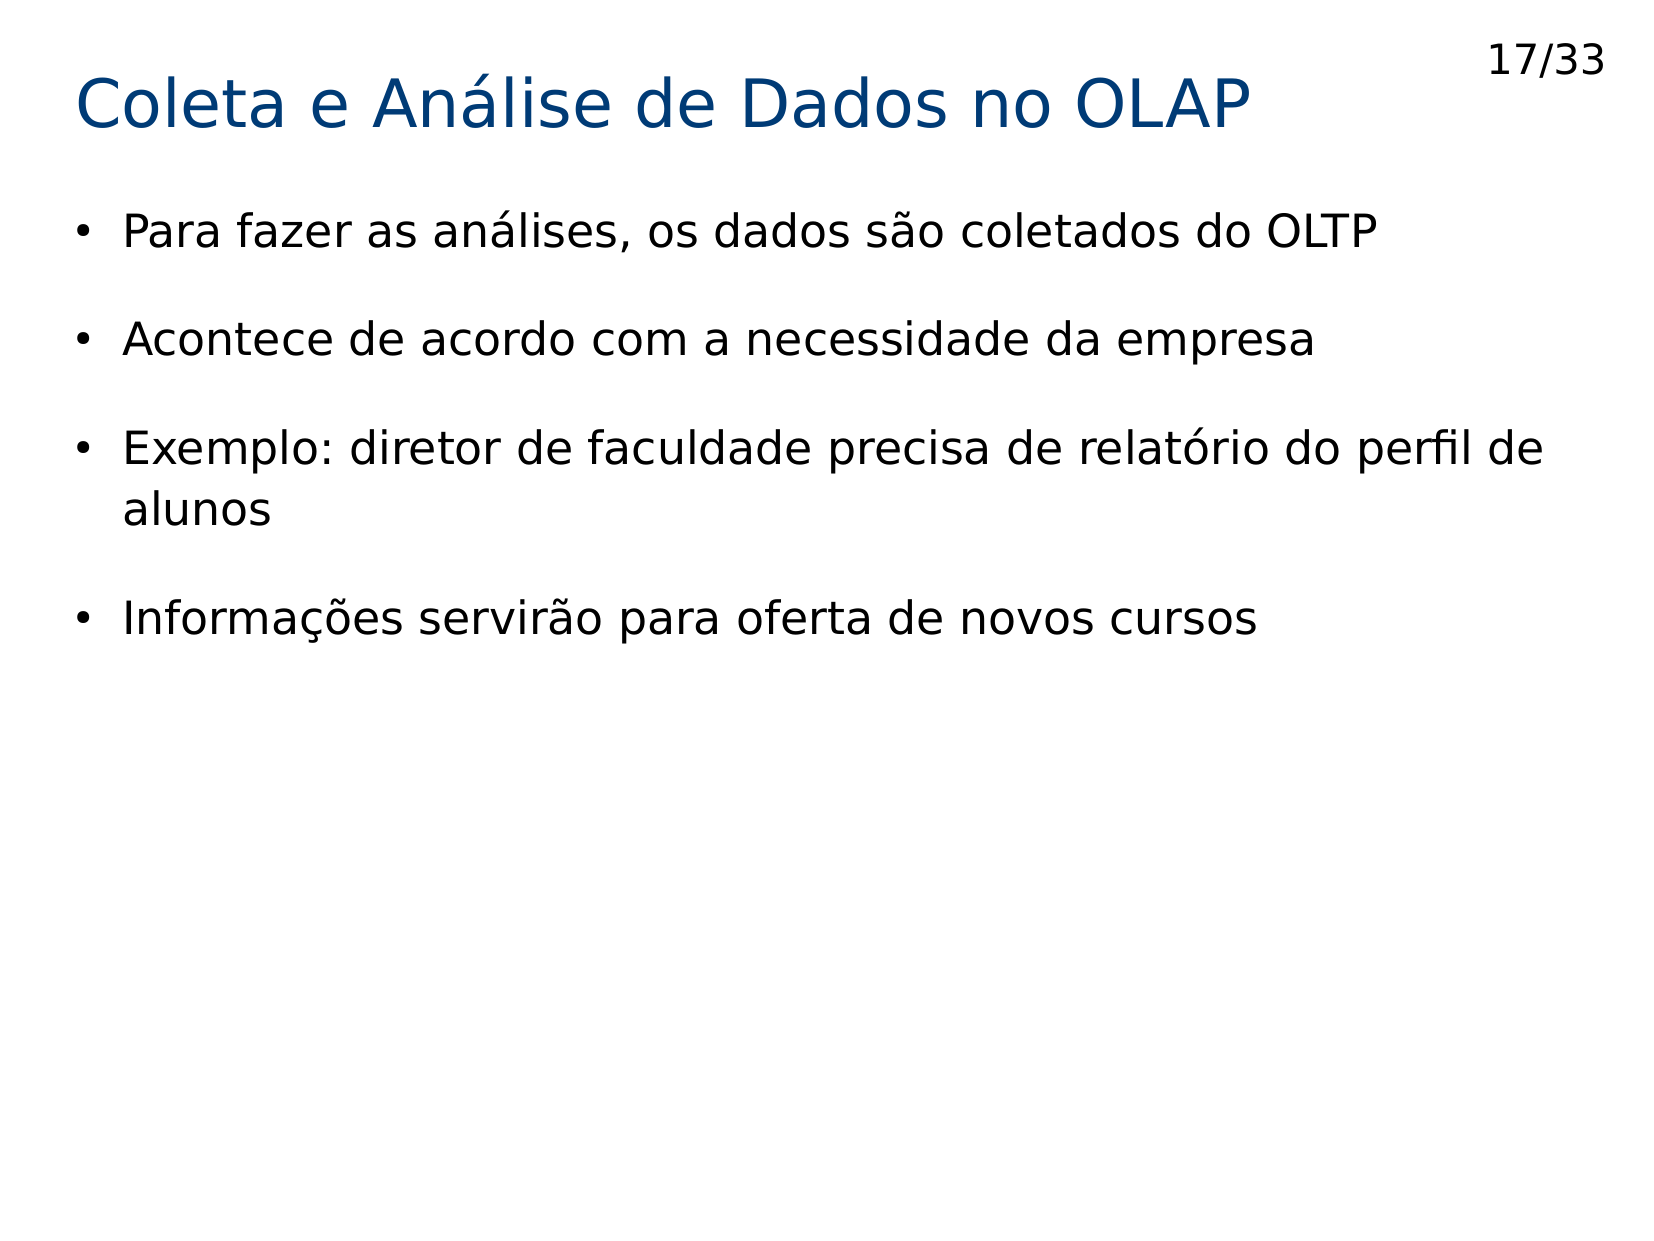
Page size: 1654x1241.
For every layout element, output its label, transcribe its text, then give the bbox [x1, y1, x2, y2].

title Coleta e Análise de Dados no OLAP [75, 33, 1425, 175]
list Para fazer as análises, os dados são coletados do OLTP Acontece de acordo com a necessidade da empresa Exemplo: diretor de faculdade precisa de relatório do perfil de alunos Informações servirão para oferta de novos cursos [75, 196, 1597, 1187]
